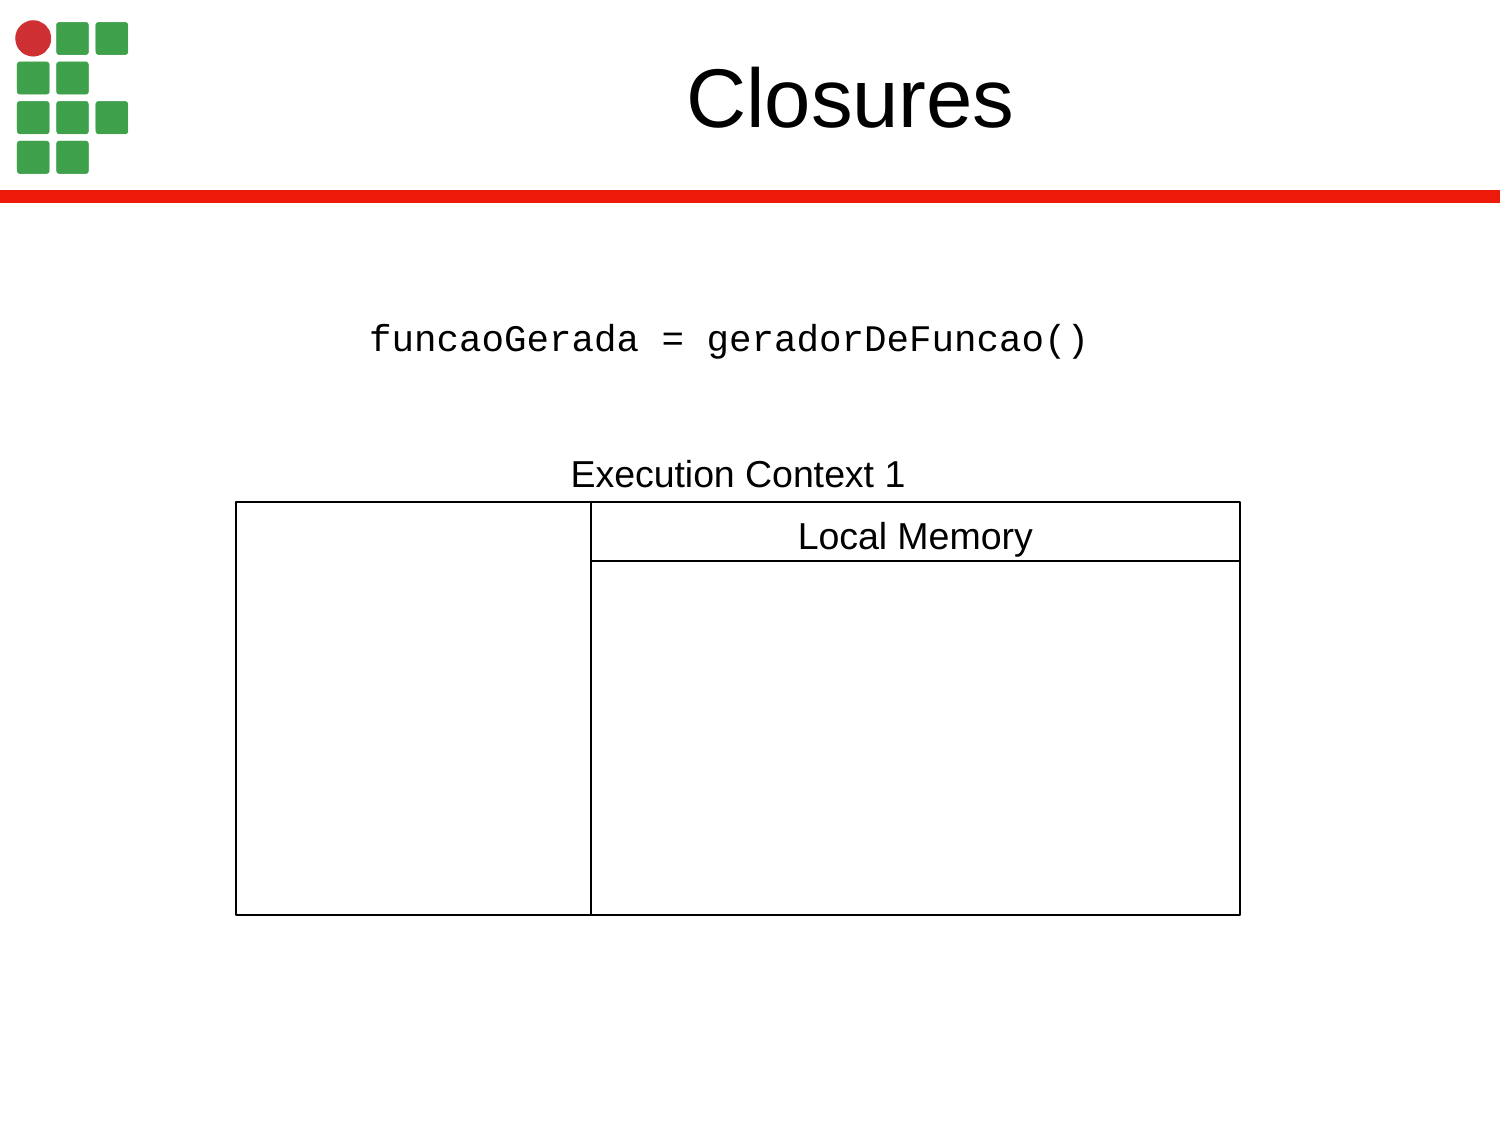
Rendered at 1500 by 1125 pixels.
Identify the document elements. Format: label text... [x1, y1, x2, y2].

picture [14, 16, 130, 178]
text_box Local Memory [590, 504, 1239, 565]
text_box Execution Context 1 [236, 442, 1241, 501]
title Closures [230, 0, 1471, 202]
text_box funcaoGerada = geradorDeFuncao() [354, 307, 1104, 367]
